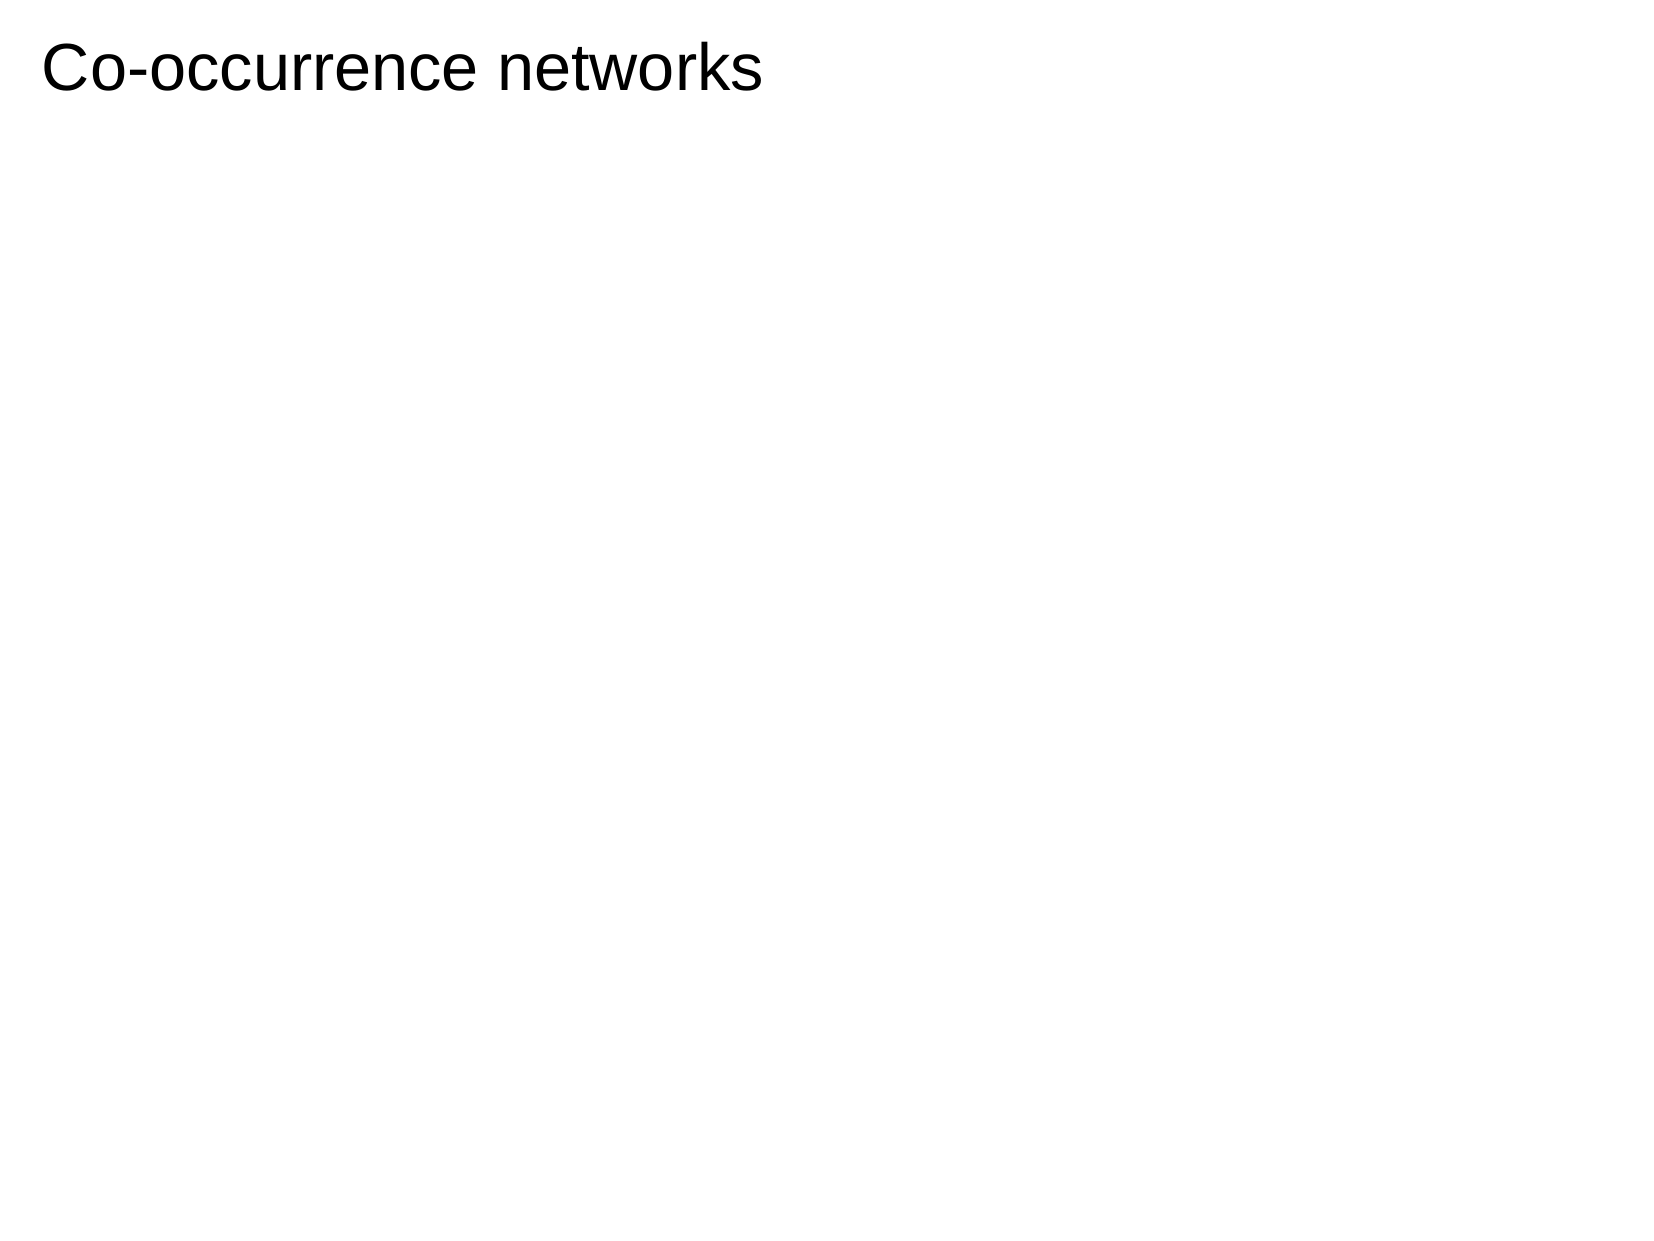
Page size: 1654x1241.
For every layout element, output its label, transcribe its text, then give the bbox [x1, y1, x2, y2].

title Co-occurrence networks [41, 30, 1530, 105]
